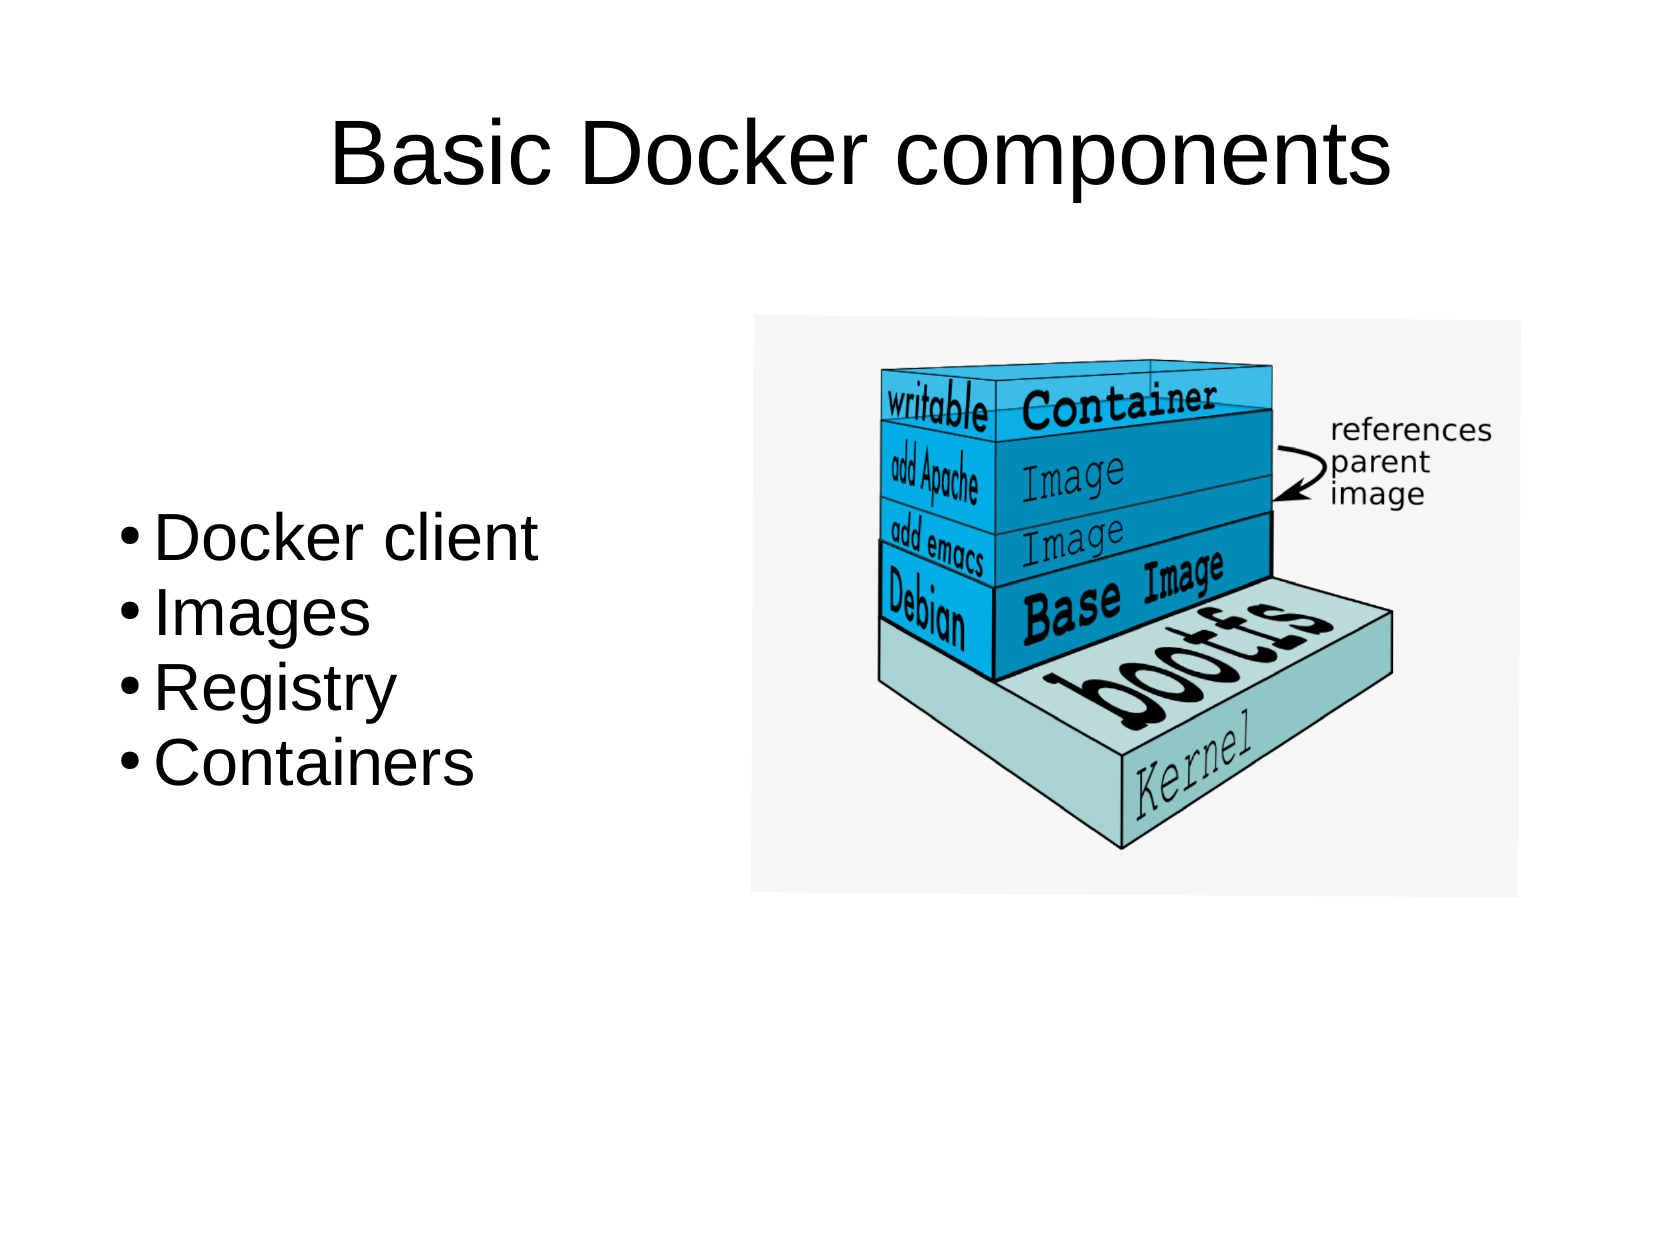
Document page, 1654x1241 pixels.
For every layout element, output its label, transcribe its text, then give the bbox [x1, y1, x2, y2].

title Basic Docker components [82, 49, 1571, 257]
picture [750, 315, 1521, 897]
subtitle Docker client Images Registry Containers [82, 290, 1571, 1010]
